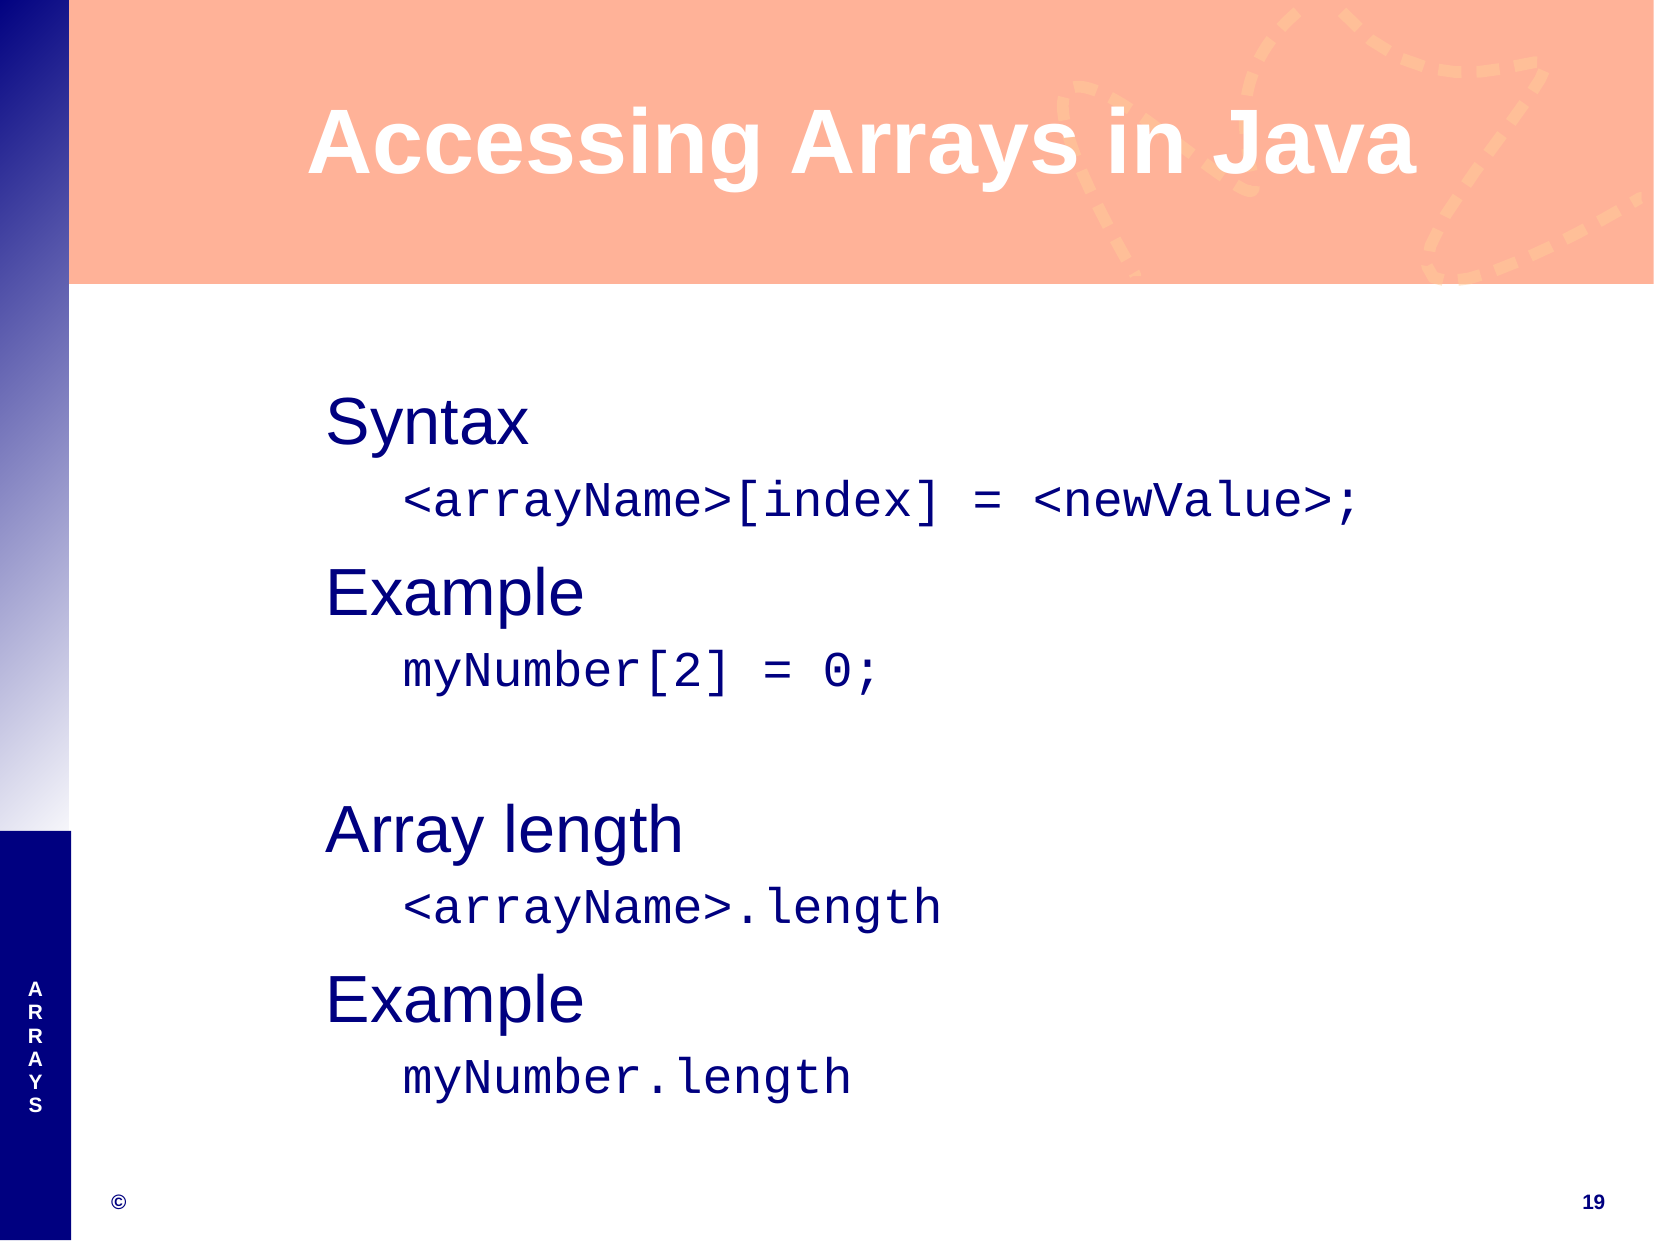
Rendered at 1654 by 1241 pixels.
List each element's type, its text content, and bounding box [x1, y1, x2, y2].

list Syntax <arrayName>[index] = <newValue>; Example myNumber[2] = 0; Array length <arrayName>.length Example myNumber.length [308, 384, 1417, 1109]
text_box A R R A Y S [0, 830, 71, 1241]
title Accessing Arrays in Java [70, 37, 1654, 246]
